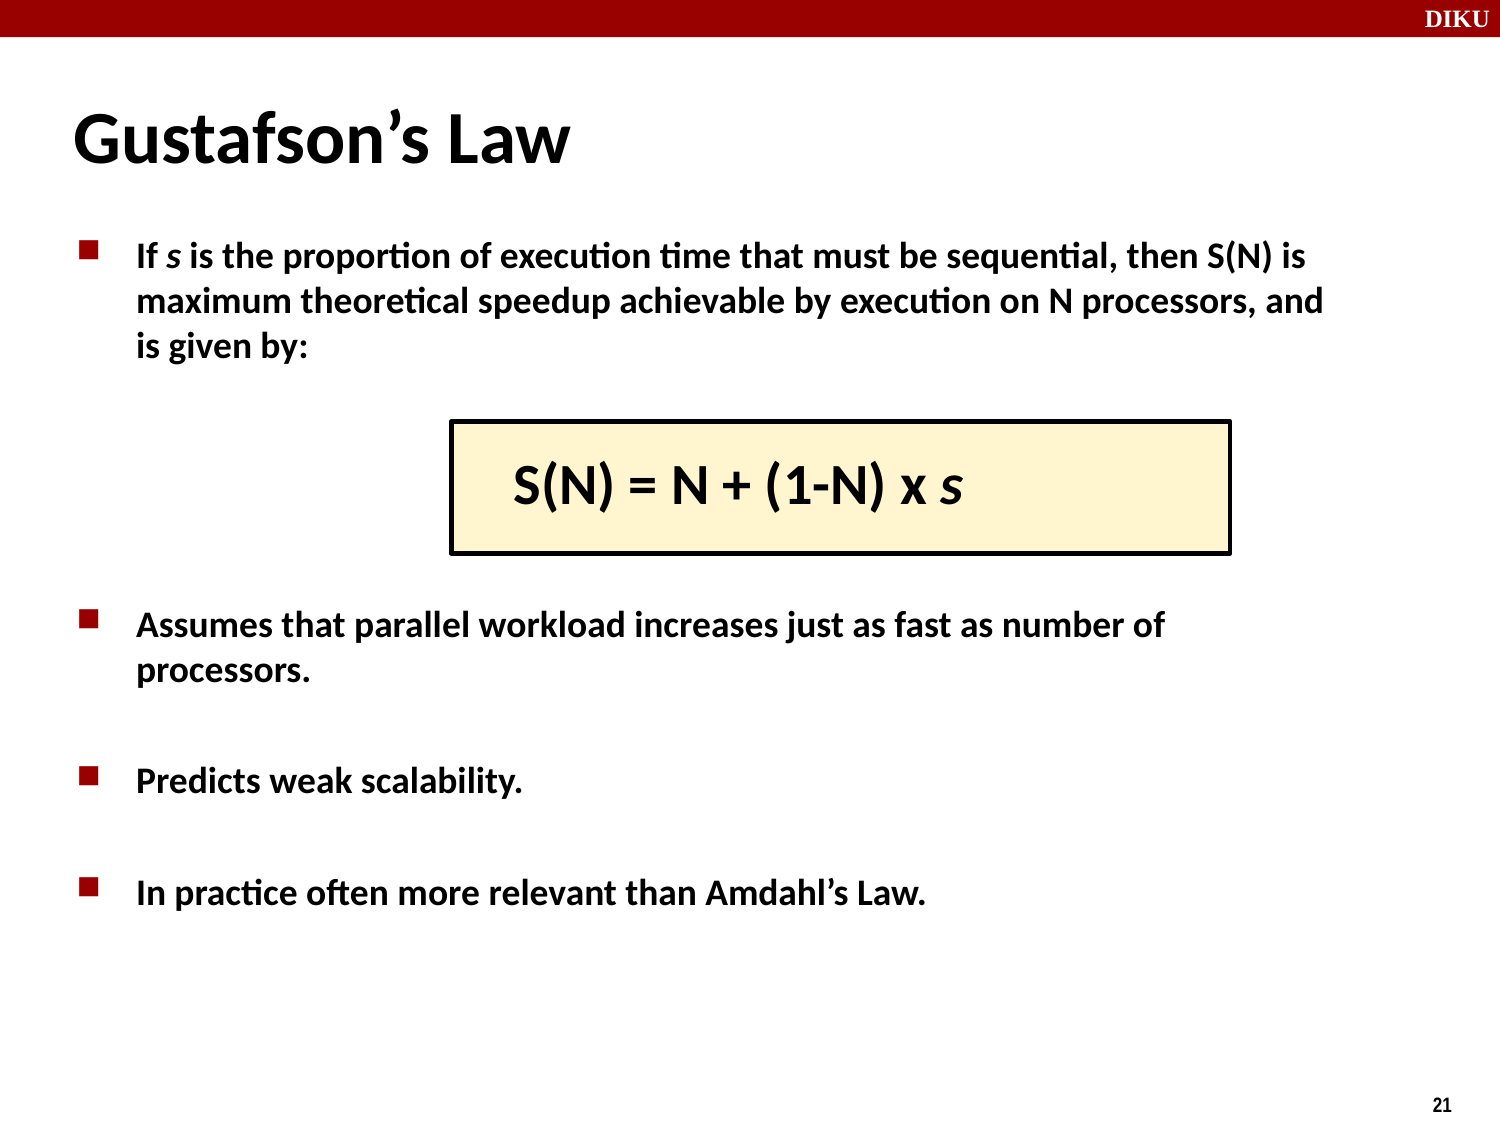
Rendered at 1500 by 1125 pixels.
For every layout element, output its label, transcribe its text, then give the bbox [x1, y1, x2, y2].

text_box If s is the proportion of execution time that must be sequential, then S(N) is maximum theoretical speedup achievable by execution on N processors, and is given by: Assumes that parallel workload increases just as fast as number of processors. Predicts weak scalability. In practice often more relevant than Amdahl’s Law. [65, 223, 1361, 1039]
text_box S(N) = N + (1-N) x s [442, 421, 1200, 542]
text_box Gustafson’s Law [58, 71, 1304, 197]
text_box [451, 421, 1230, 554]
